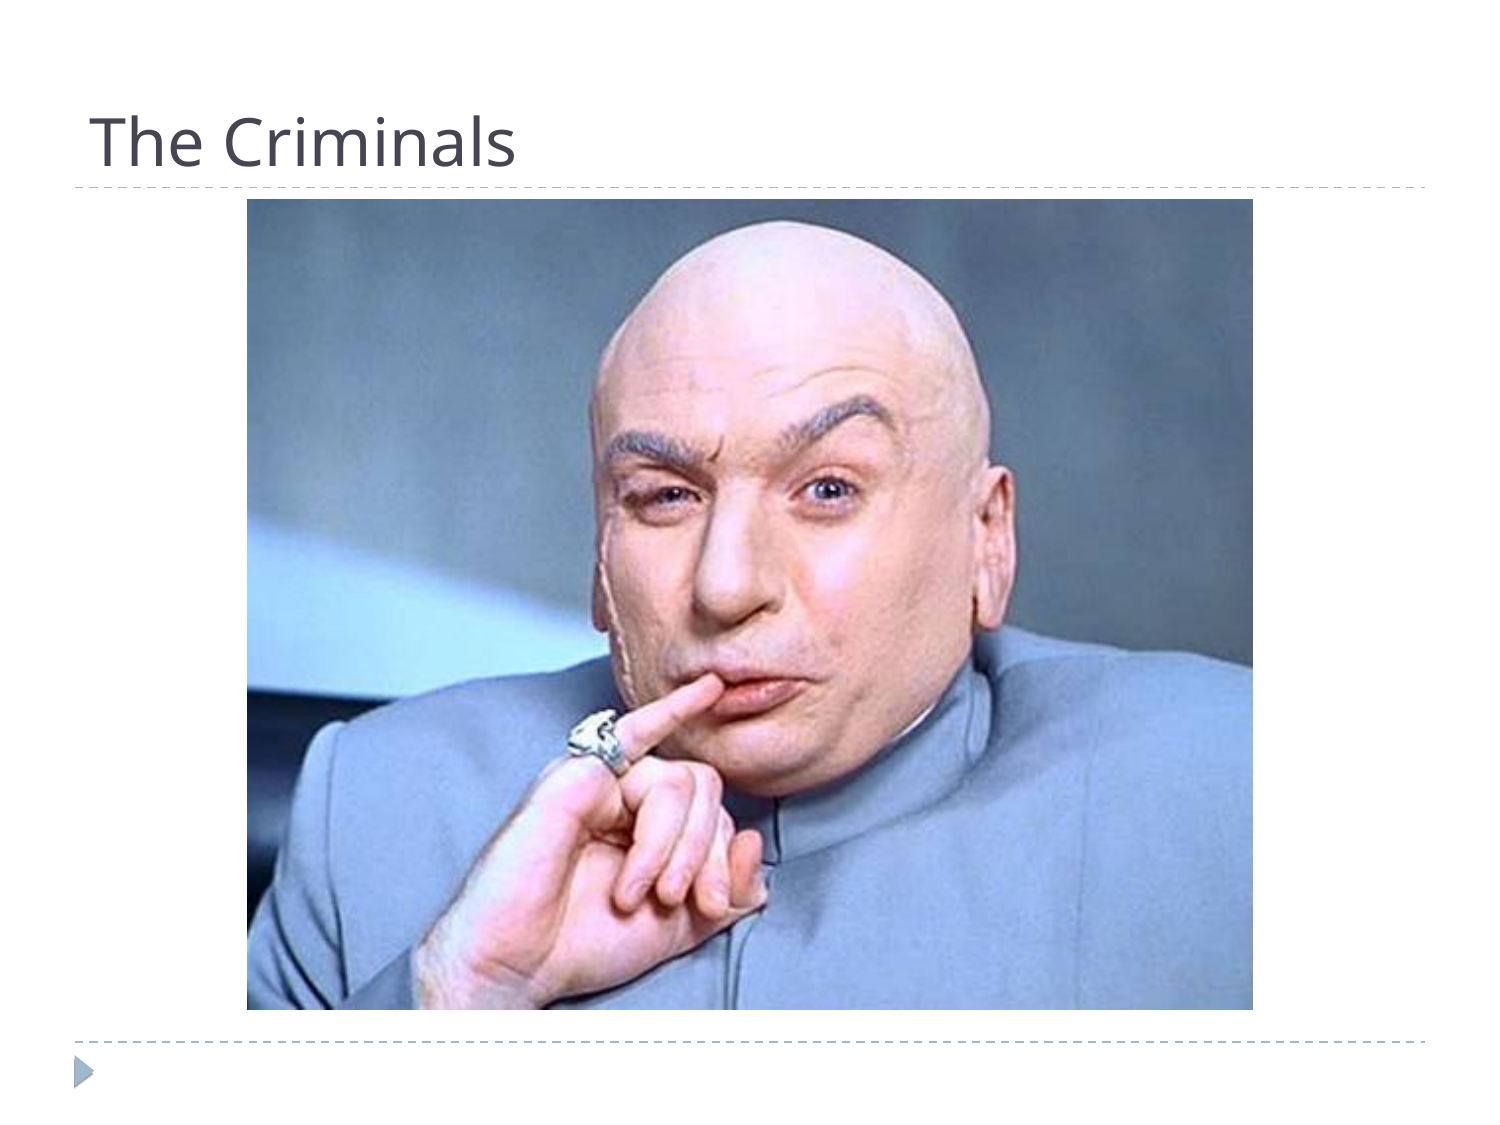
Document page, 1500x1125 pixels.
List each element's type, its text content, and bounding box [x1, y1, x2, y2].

picture [247, 199, 1253, 1010]
title The Criminals [75, 24, 1425, 188]
